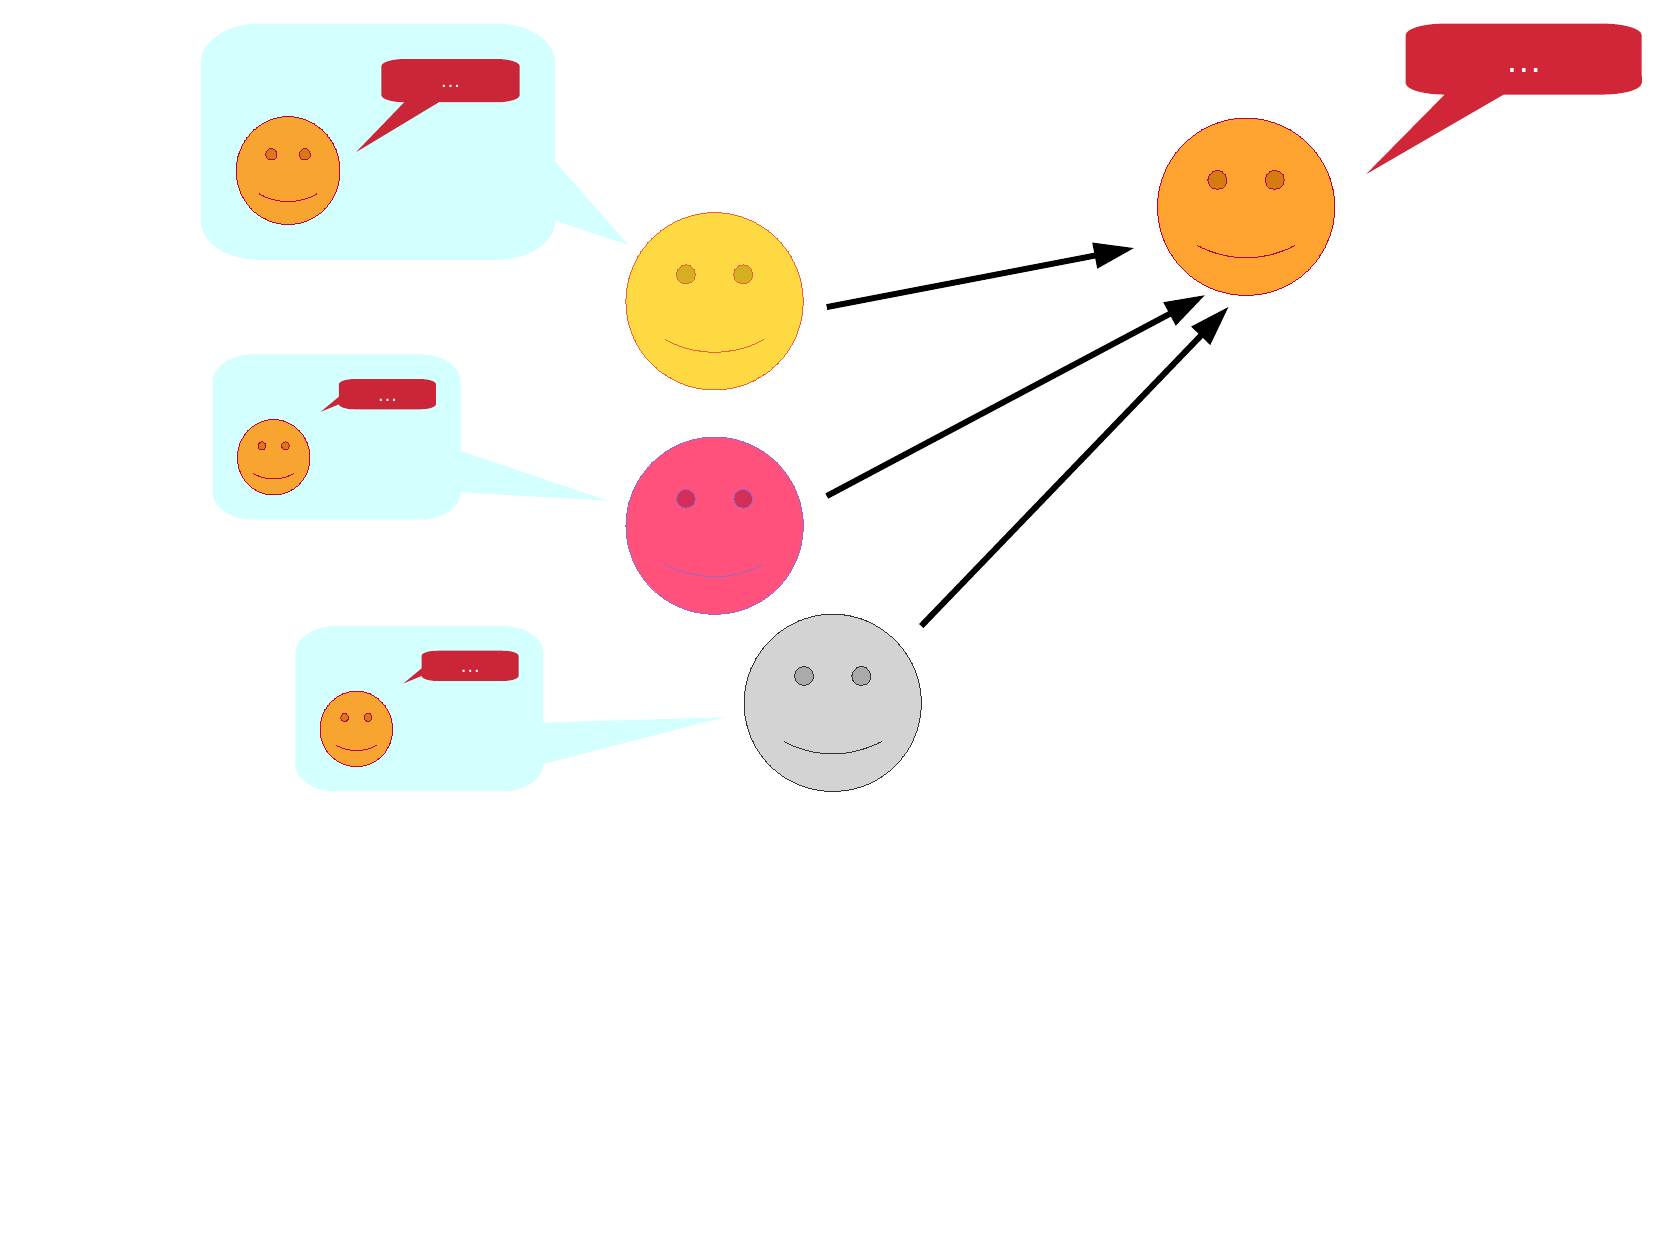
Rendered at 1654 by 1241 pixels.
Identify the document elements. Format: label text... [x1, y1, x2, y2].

text_box [200, 23, 629, 260]
text_box [212, 354, 608, 520]
text_box … [1366, 23, 1642, 175]
text_box [625, 437, 804, 615]
text_box [295, 625, 725, 792]
text_box … [320, 379, 436, 412]
text_box … [403, 650, 519, 684]
text_box … [356, 59, 520, 152]
text_box [1157, 118, 1335, 296]
text_box [744, 614, 922, 792]
text_box [625, 212, 804, 390]
